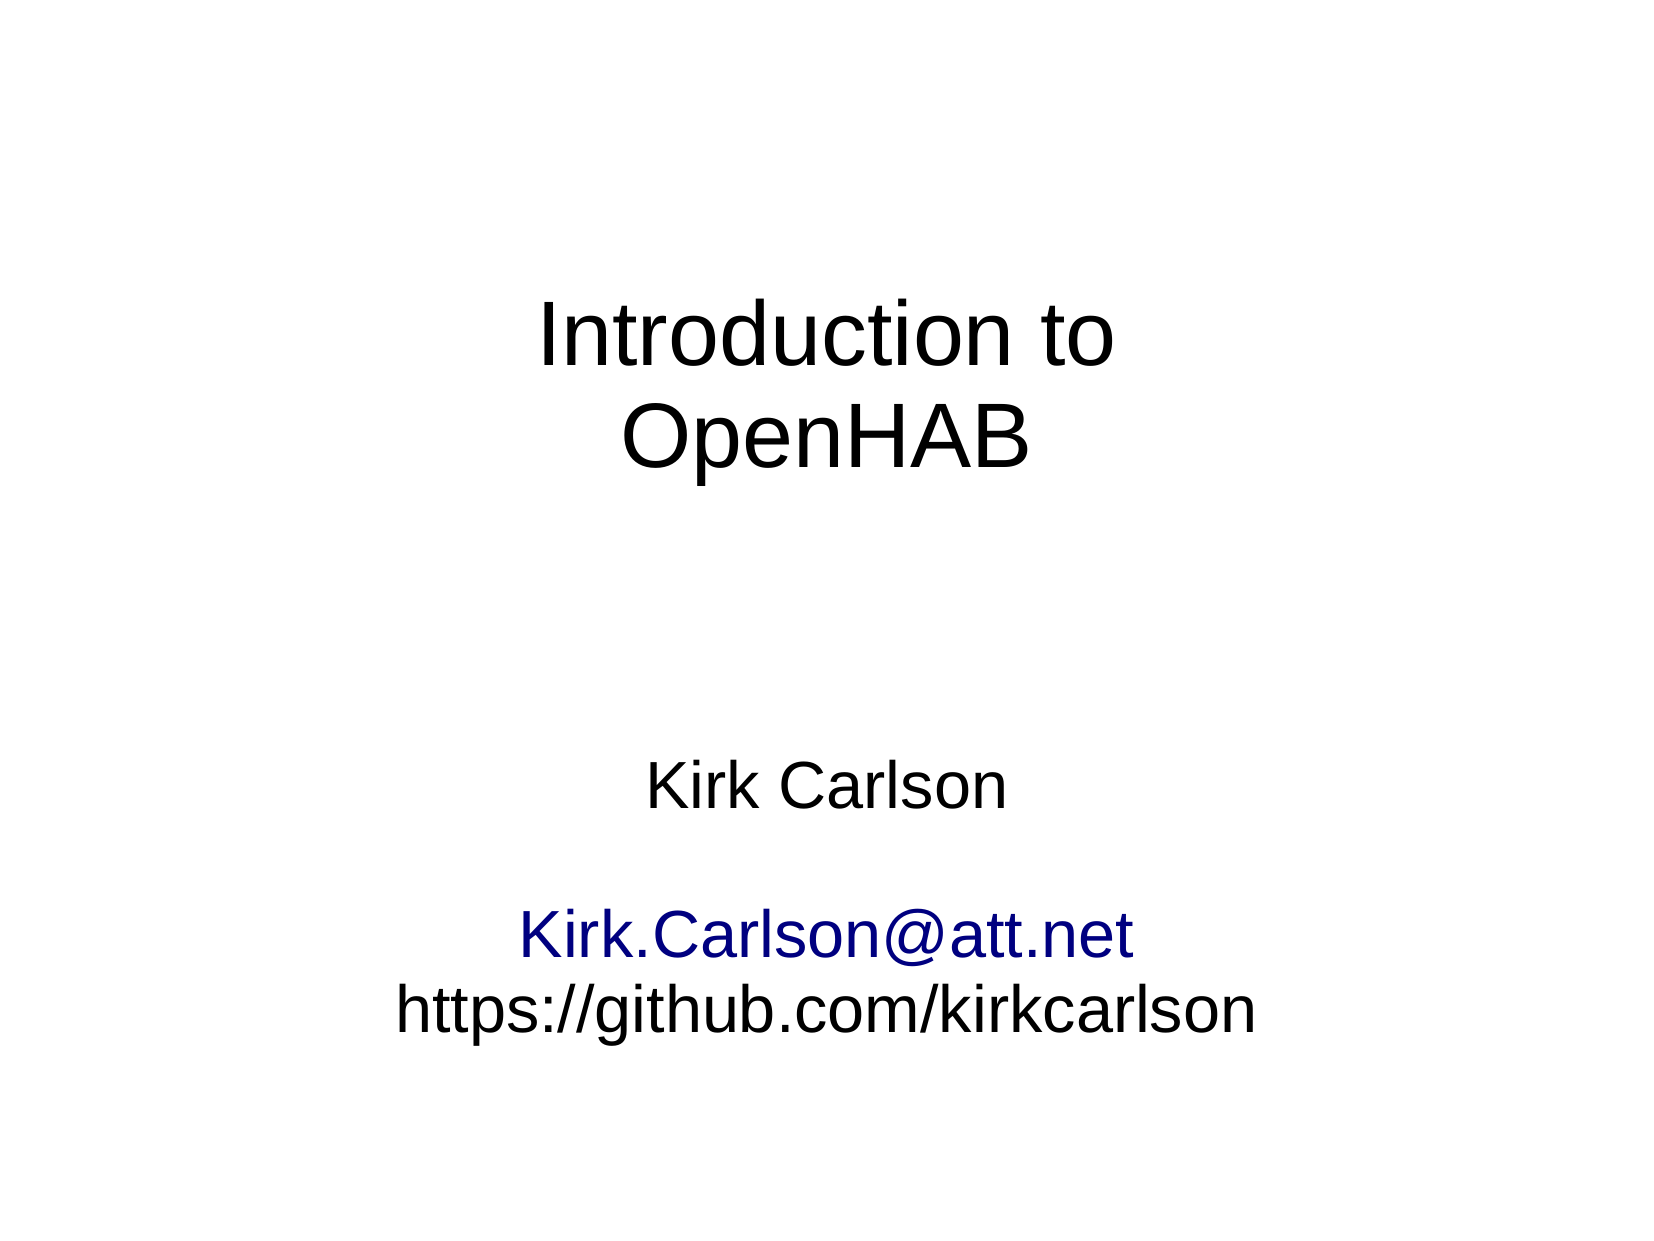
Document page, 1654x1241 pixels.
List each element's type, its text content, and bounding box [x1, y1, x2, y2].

title Introduction to OpenHAB [82, 49, 1571, 721]
subtitle Kirk Carlson Kirk.Carlson@att.net https://github.com/kirkcarlson [82, 747, 1571, 1122]
